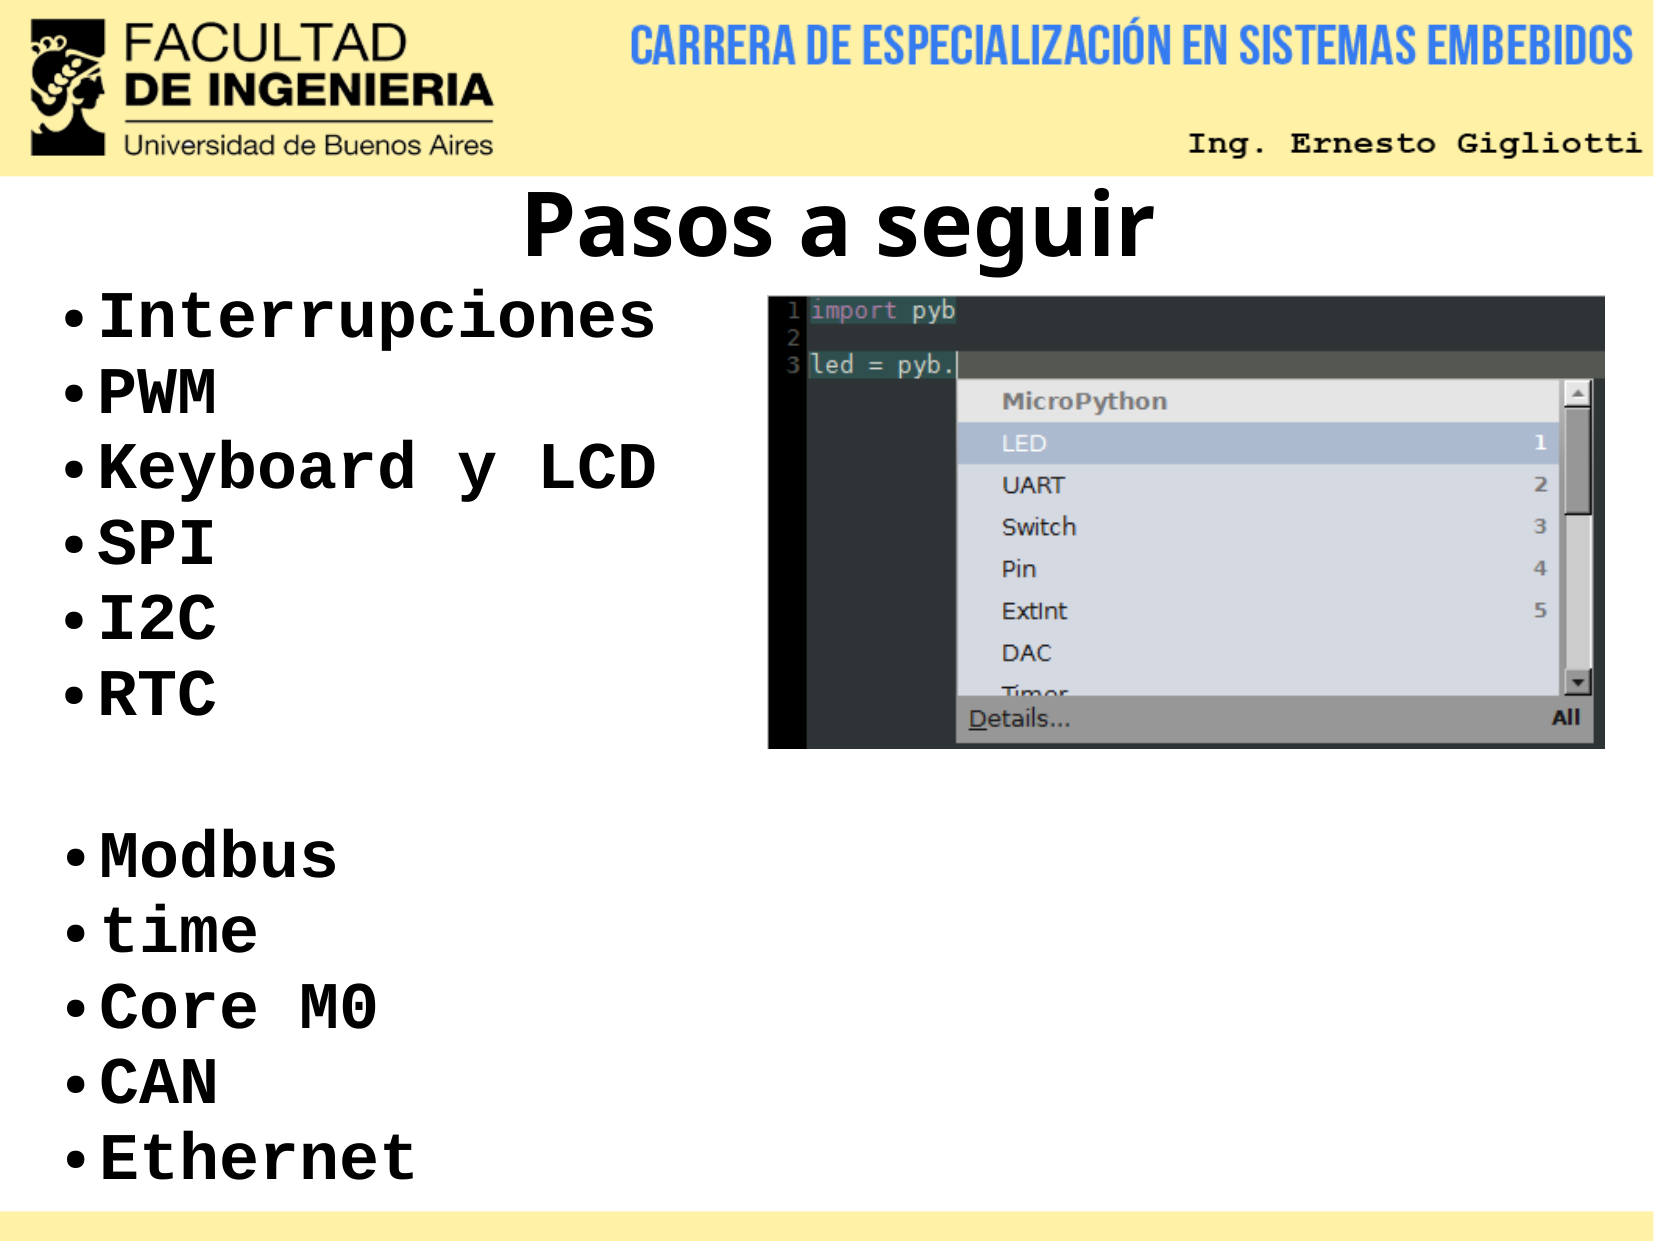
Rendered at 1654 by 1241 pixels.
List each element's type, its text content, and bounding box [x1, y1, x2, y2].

picture [0, 0, 1654, 1241]
text_box Interrupciones PWM Keyboard y LCD SPI I2C RTC [0, 274, 873, 819]
text_box Modbus time Core M0 CAN Ethernet [0, 814, 461, 1207]
title Pasos a seguir [94, 117, 1583, 295]
